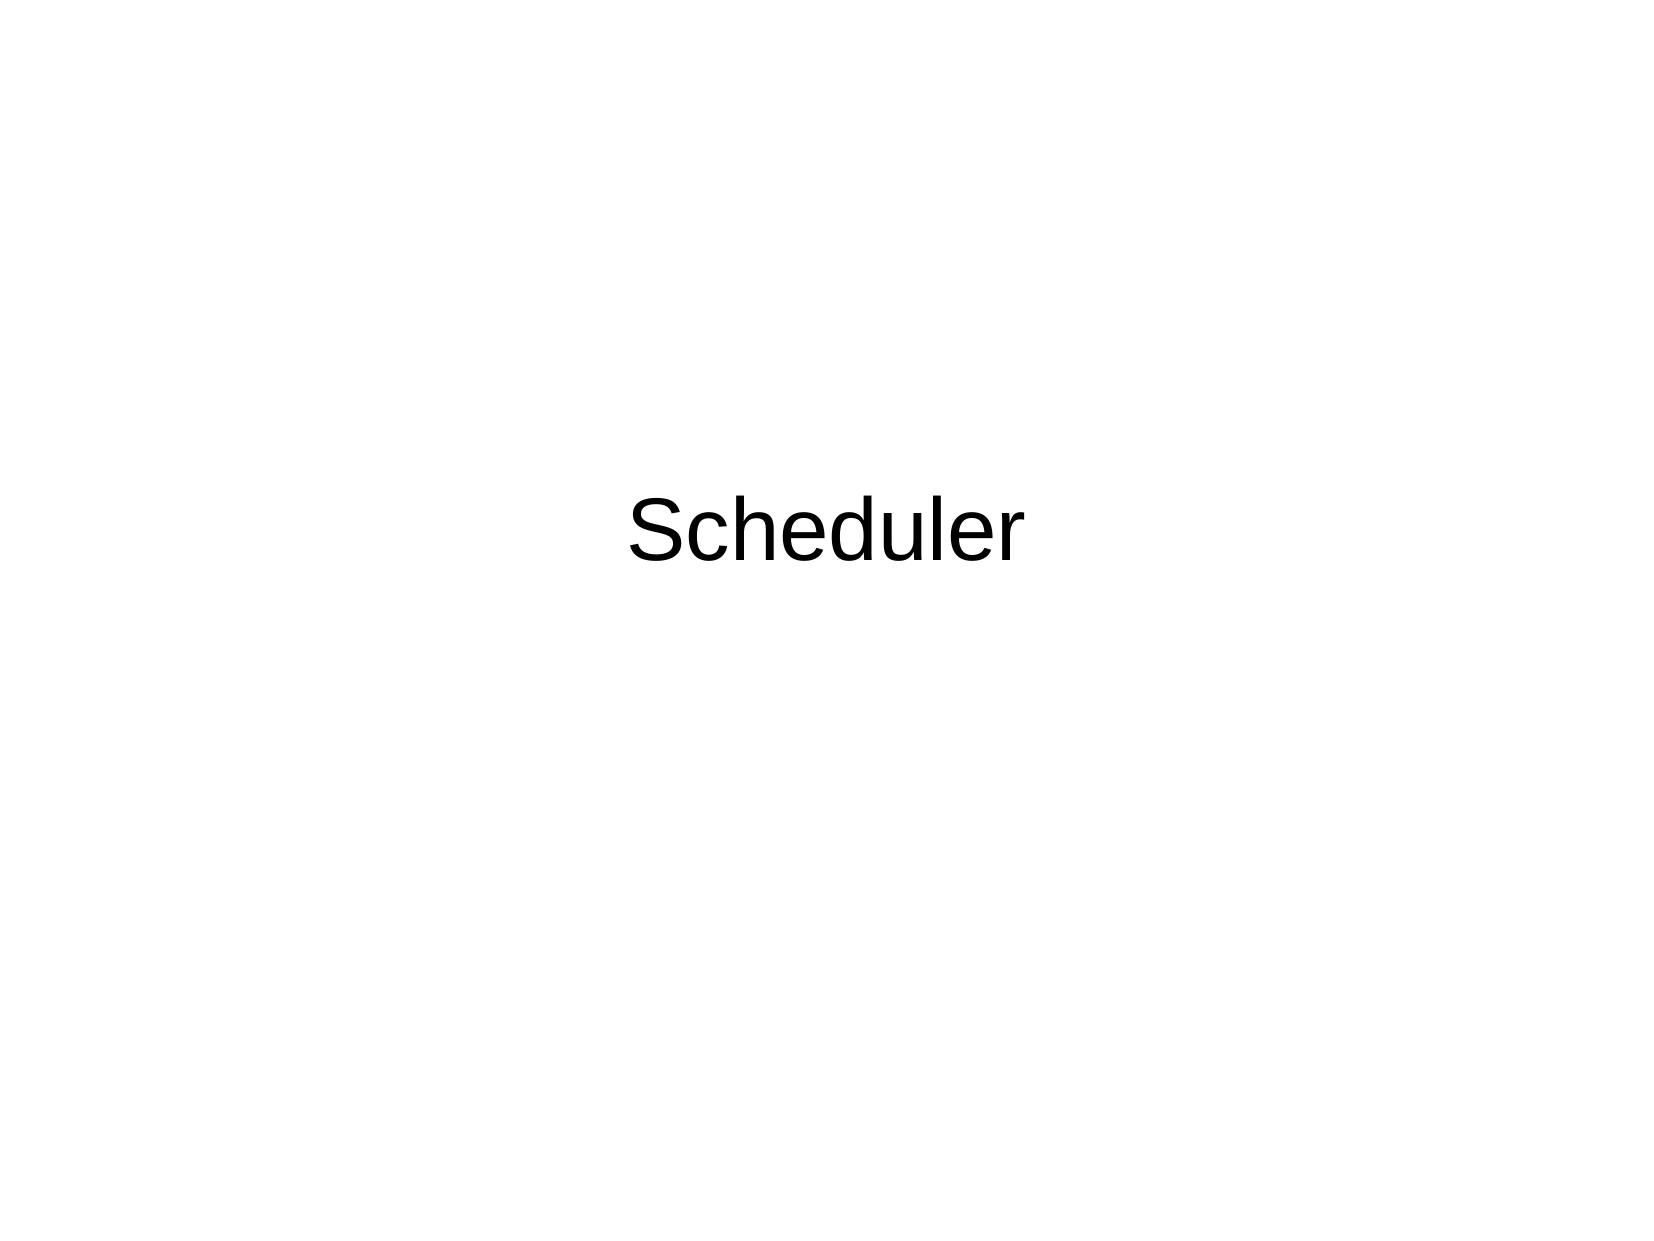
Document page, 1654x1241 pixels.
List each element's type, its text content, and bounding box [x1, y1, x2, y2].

subtitle Scheduler [82, 49, 1571, 1010]
